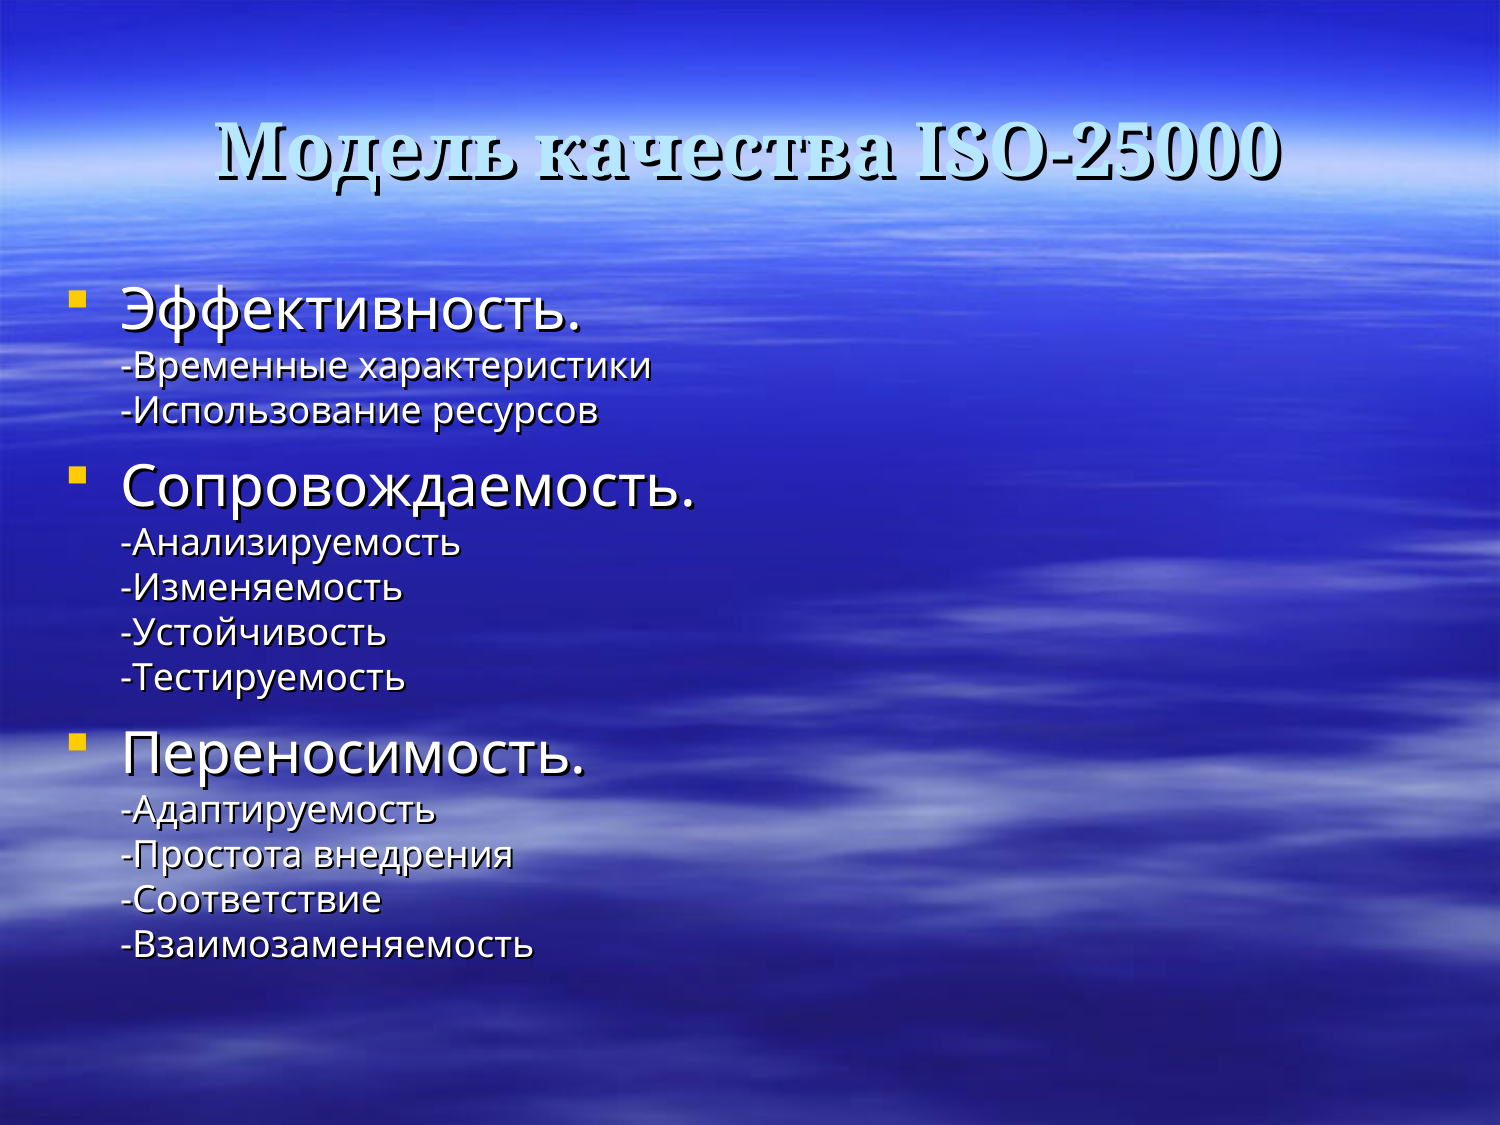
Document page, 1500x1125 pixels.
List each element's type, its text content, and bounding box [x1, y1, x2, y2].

title Модель качества ISO-25000 [49, 28, 1446, 263]
picture [0, 0, 1500, 1125]
text_box Эффективность. -Временные характеристики -Использование ресурсов Сопровождаемость. -Анализируемость -Изменяемость -Устойчивость -Тестируемость Переносимость. -Адаптируемость -Простота внедрения -Соответствие -Взаимозаменяемость [49, 263, 1451, 990]
